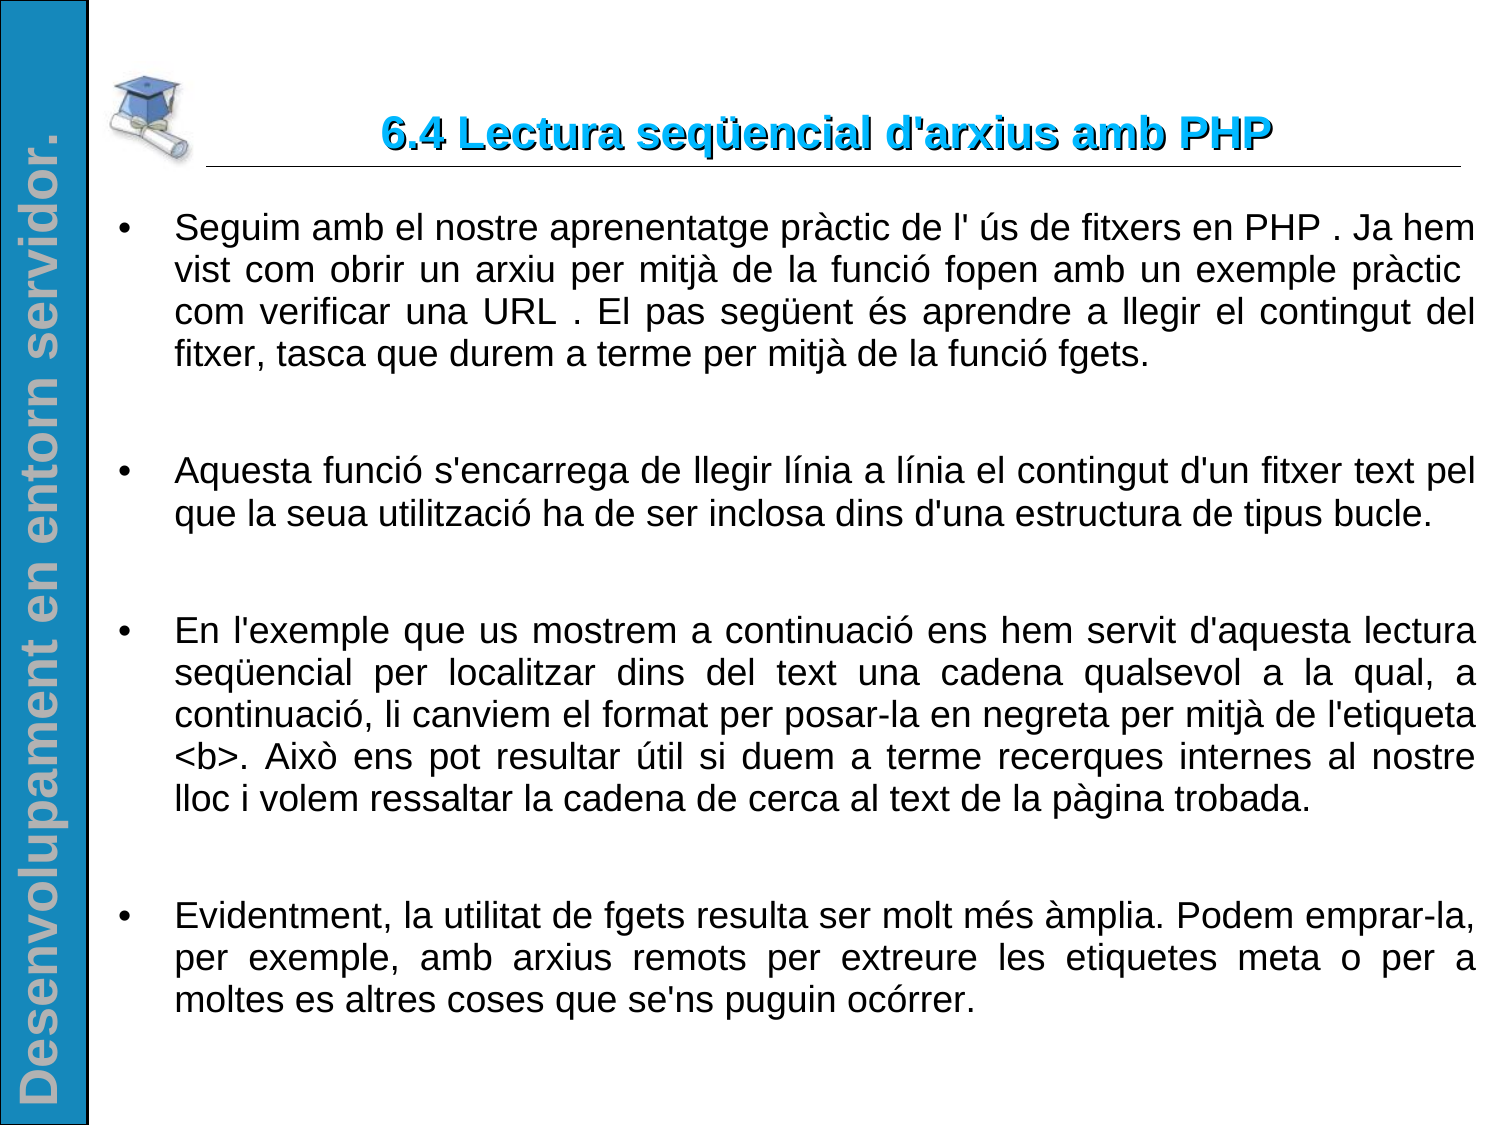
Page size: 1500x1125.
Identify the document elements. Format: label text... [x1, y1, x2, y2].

list Seguim amb el nostre aprenentatge pràctic de l' ús de fitxers en PHP . Ja hem vist com obrir un arxiu per mitjà de la funció fopen amb un exemple pràctic com verificar una URL . El pas següent és aprendre a llegir el contingut del fitxer, tasca que durem a terme per mitjà de la funció fgets. Aquesta funció s'encarrega de llegir línia a línia el contingut d'un fitxer text pel que la seua utilització ha de ser inclosa dins d'una estructura de tipus bucle. En l'exemple que us mostrem a continuació ens hem servit d'aquesta lectura seqüencial per localitzar dins del text una cadena qualsevol a la qual, a continuació, li canviem el format per posar-la en negreta per mitjà de l'etiqueta <b>. Això ens pot resultar útil si duem a terme recerques internes al nostre lloc i volem ressaltar la cadena de cerca al text de la pàgina trobada. Evidentment, la utilitat de fgets resulta ser molt més àmplia. Podem emprar-la, per exemple, amb arxius remots per extreure les etiquetes meta o per a moltes es altres coses que se'ns puguin ocórrer. [118, 206, 1477, 1021]
title 6.4 Lectura seqüencial d'arxius amb PHP [206, 95, 1447, 170]
picture [93, 61, 206, 174]
